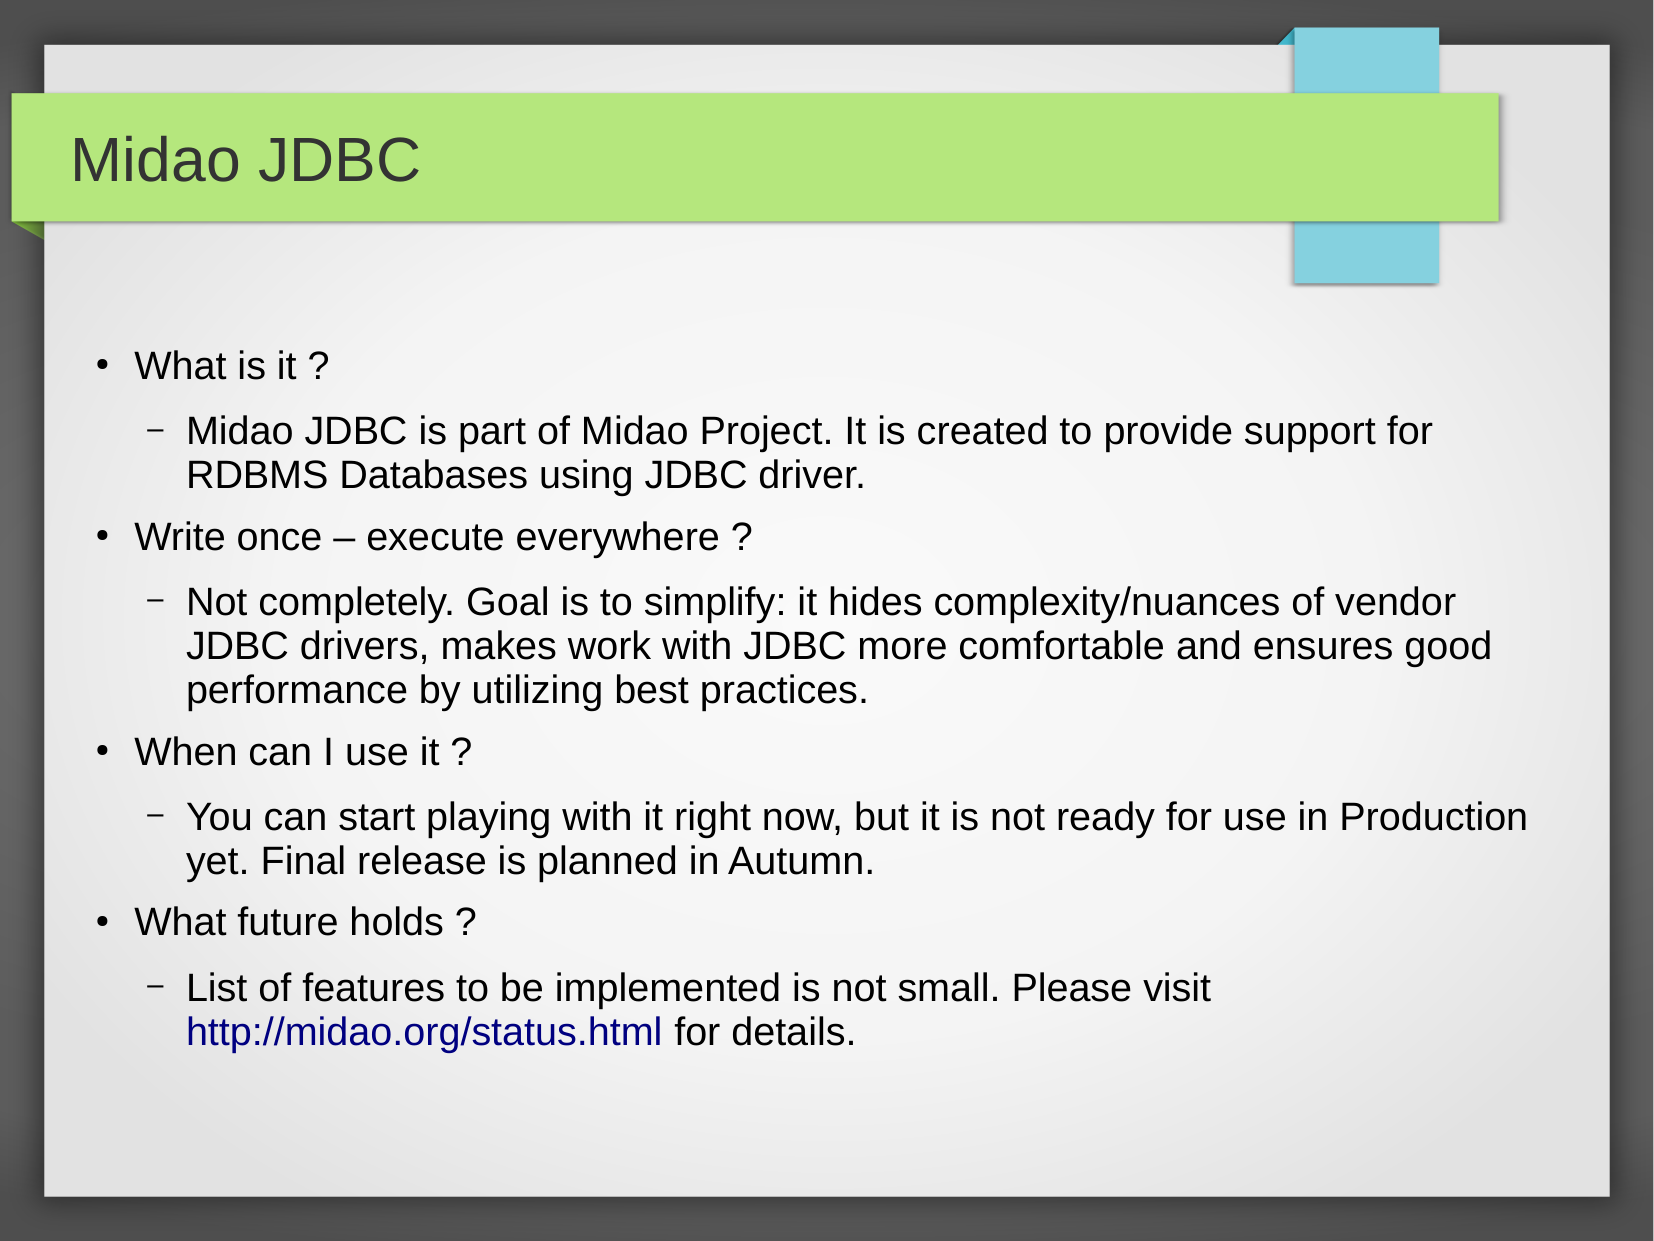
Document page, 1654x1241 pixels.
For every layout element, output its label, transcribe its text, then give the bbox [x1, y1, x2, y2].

title Midao JDBC [70, 106, 1229, 213]
picture [0, 0, 1654, 1241]
list What is it ? Midao JDBC is part of Midao Project. It is created to provide support for RDBMS Databases using JDBC driver. Write once – execute everywhere ? Not completely. Goal is to simplify: it hides complexity/nuances of vendor JDBC drivers, makes work with JDBC more comfortable and ensures good performance by utilizing best practices. When can I use it ? You can start playing with it right now, but it is not ready for use in Production yet. Final release is planned in Autumn. What future holds ? List of features to be implemented is not small. Please visit http://midao.org/status.html for details. [82, 343, 1538, 1063]
